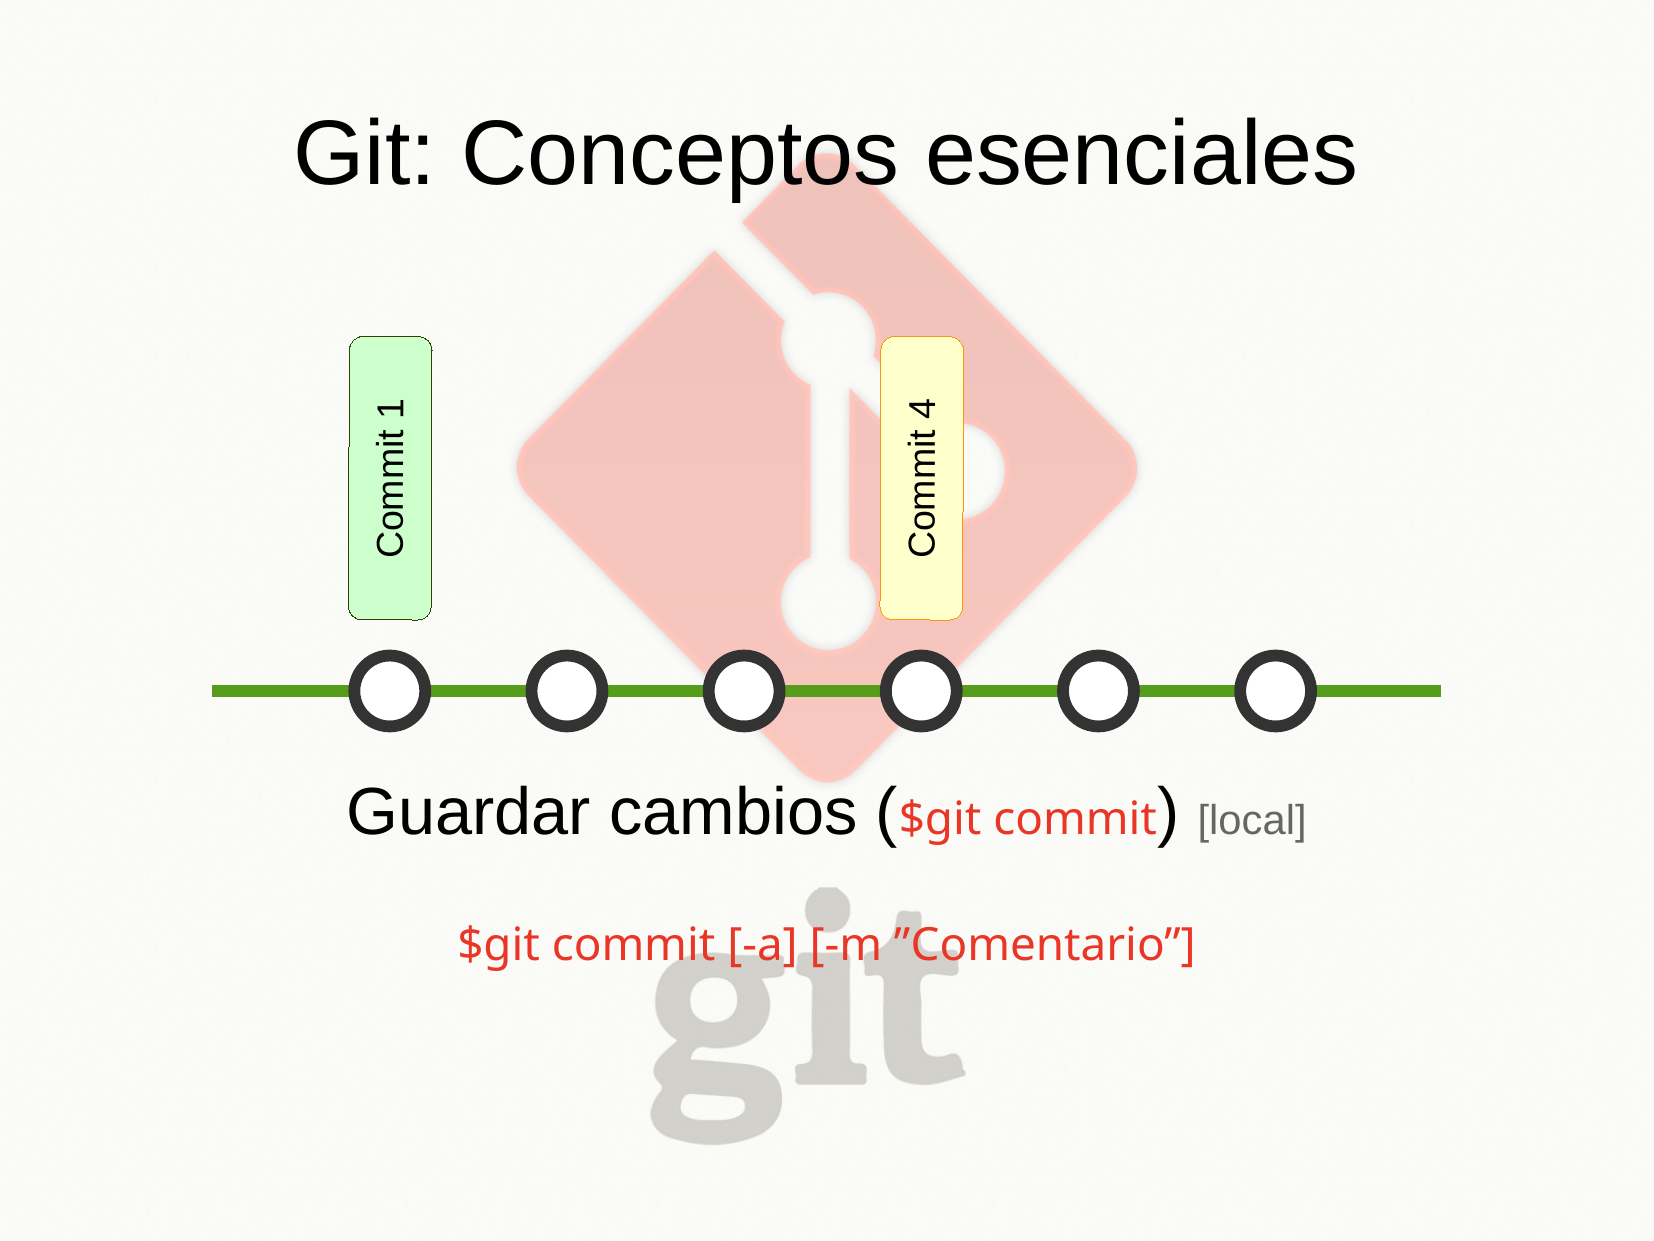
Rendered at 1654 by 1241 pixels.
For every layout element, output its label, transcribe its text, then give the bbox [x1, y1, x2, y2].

text_box Commit 4 [879, 336, 964, 621]
subtitle Guardar cambios ($git commit) [local] $git commit [-a] [-m ”Comentario”] [82, 514, 1571, 1234]
picture [0, 0, 1654, 1241]
title Git: Conceptos esenciales [82, 49, 1571, 257]
text_box [212, 655, 1441, 727]
text_box Commit 1 [348, 336, 433, 621]
